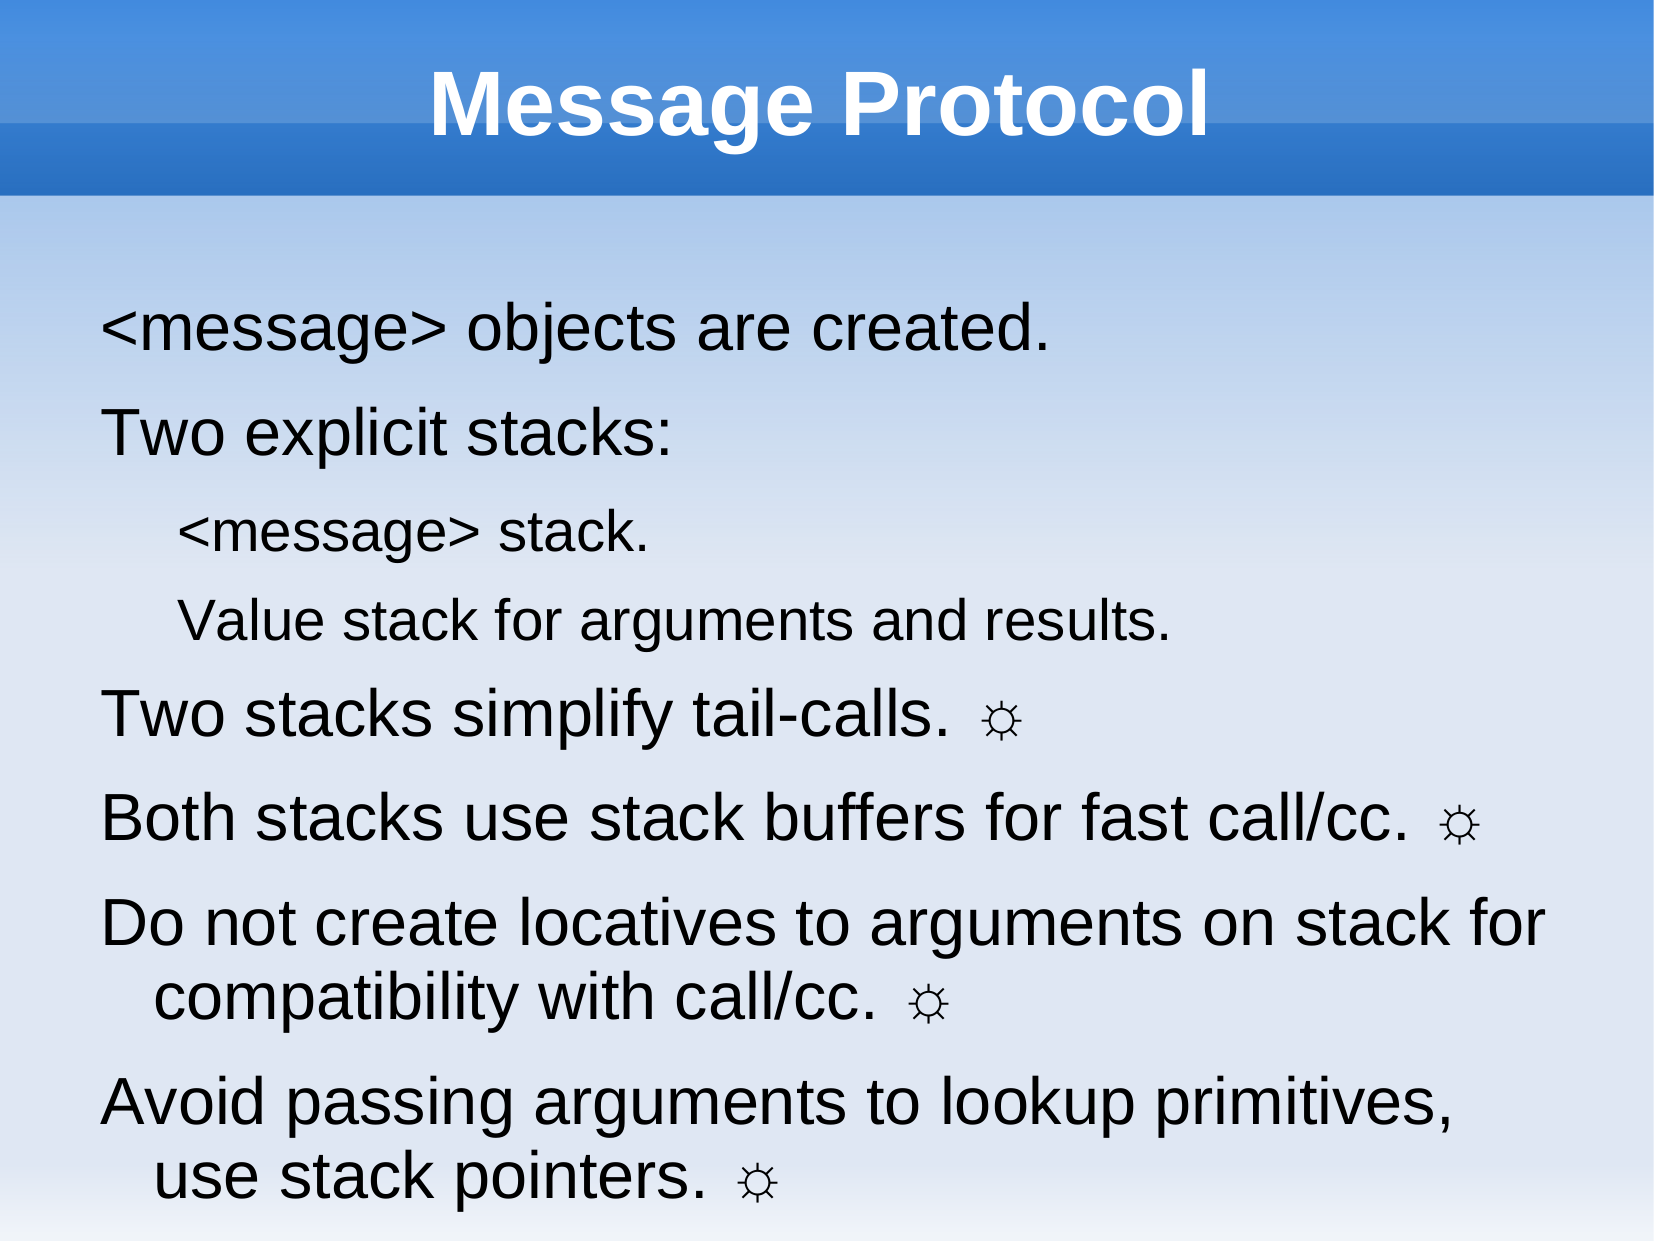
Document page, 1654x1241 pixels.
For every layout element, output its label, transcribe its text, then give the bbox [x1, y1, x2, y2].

picture [0, 0, 1654, 1241]
title Message Protocol [76, 0, 1565, 208]
list <message> objects are created. Two explicit stacks: <message> stack. Value stack for arguments and results. Two stacks simplify tail-calls. ☼ Both stacks use stack buffers for fast call/cc. ☼ Do not create locatives to arguments on stack for compatibility with call/cc. ☼ Avoid passing arguments to lookup primitives, use stack pointers. ☼ [82, 290, 1571, 1214]
